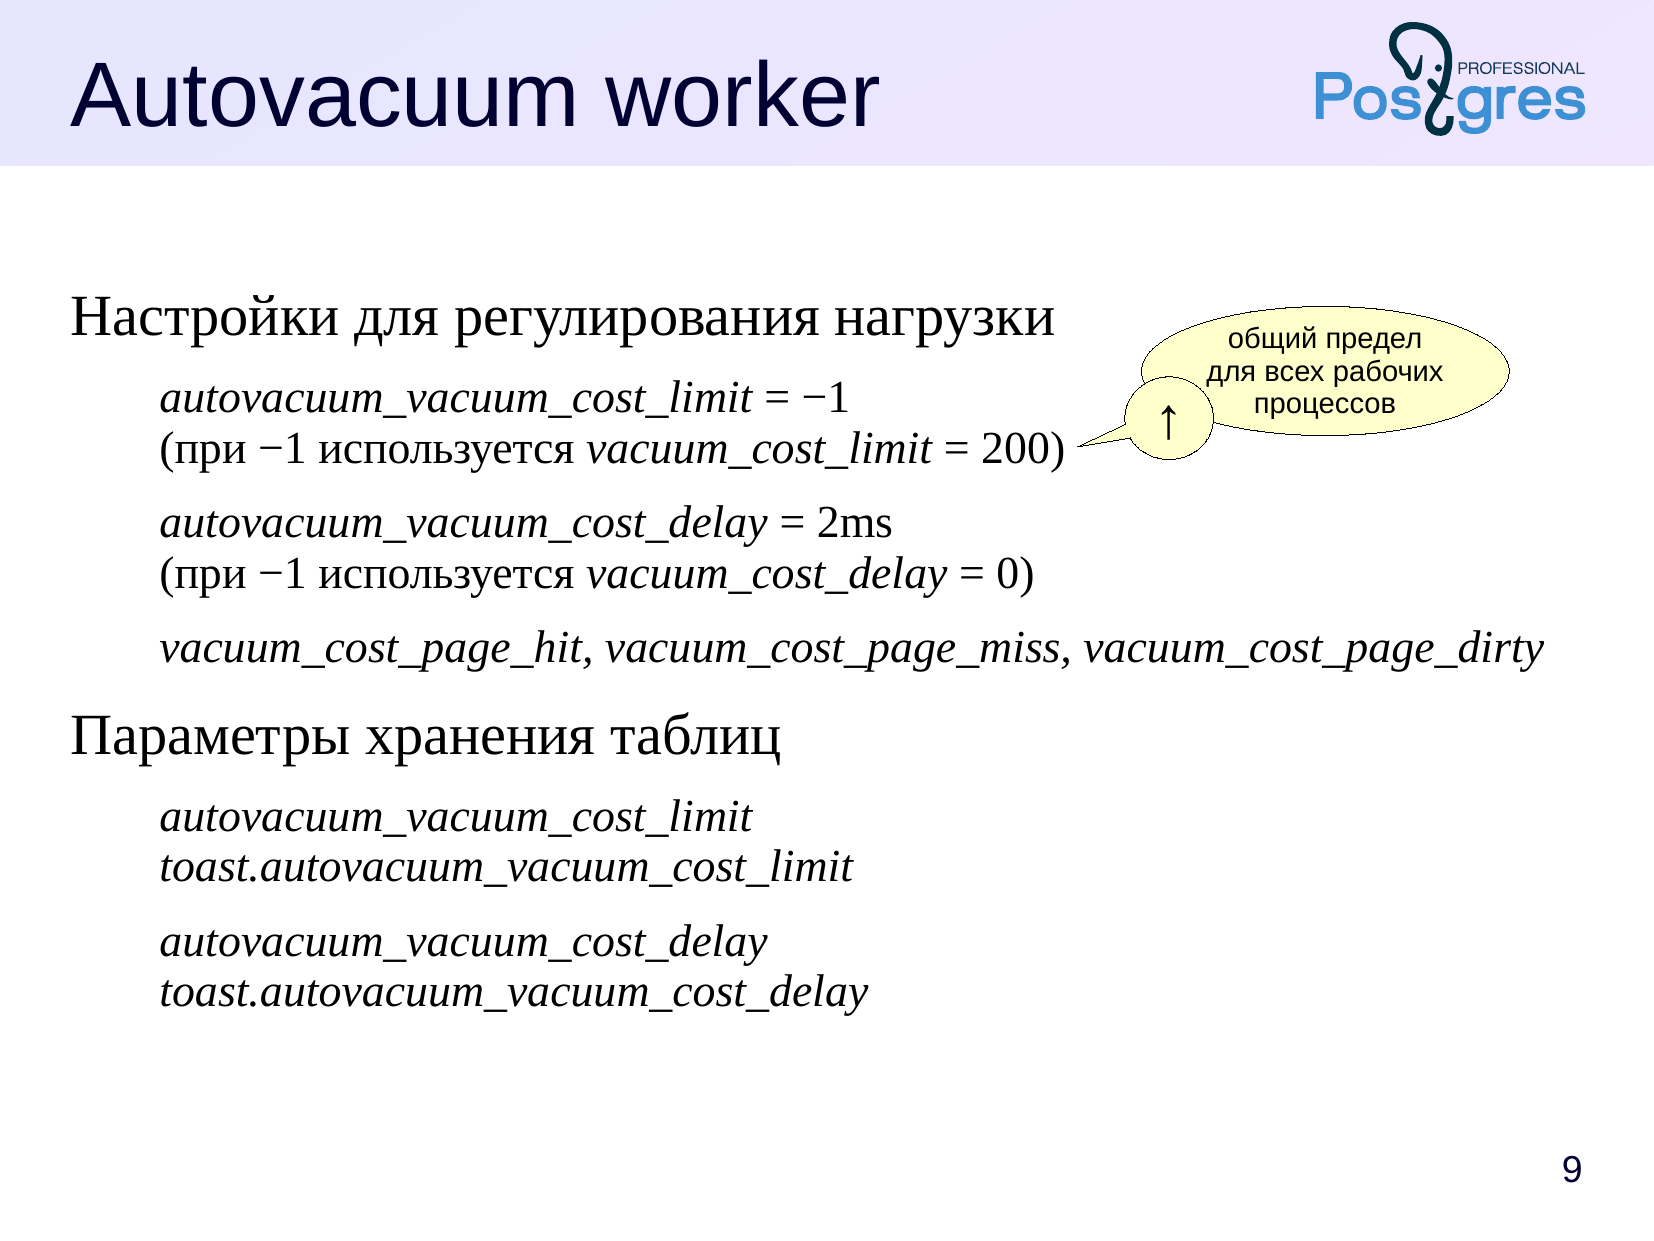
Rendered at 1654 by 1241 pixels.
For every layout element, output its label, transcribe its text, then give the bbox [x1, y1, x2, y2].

title Autovacuum worker [70, 43, 1241, 147]
list Настройки для регулирования нагрузки autovacuum_vacuum_cost_limit = −1 (при −1 используется vacuum_cost_limit = 200) autovacuum_vacuum_cost_delay = 2ms (при −1 используется vacuum_cost_delay = 0) vacuum_cost_page_hit, vacuum_cost_page_miss, vacuum_cost_page_dirty Параметры хранения таблиц autovacuum_vacuum_cost_limit toast.autovacuum_vacuum_cost_limit autovacuum_vacuum_cost_delay toast.autovacuum_vacuum_cost_delay [70, 283, 1583, 1141]
text_box ↑ [1077, 376, 1214, 460]
